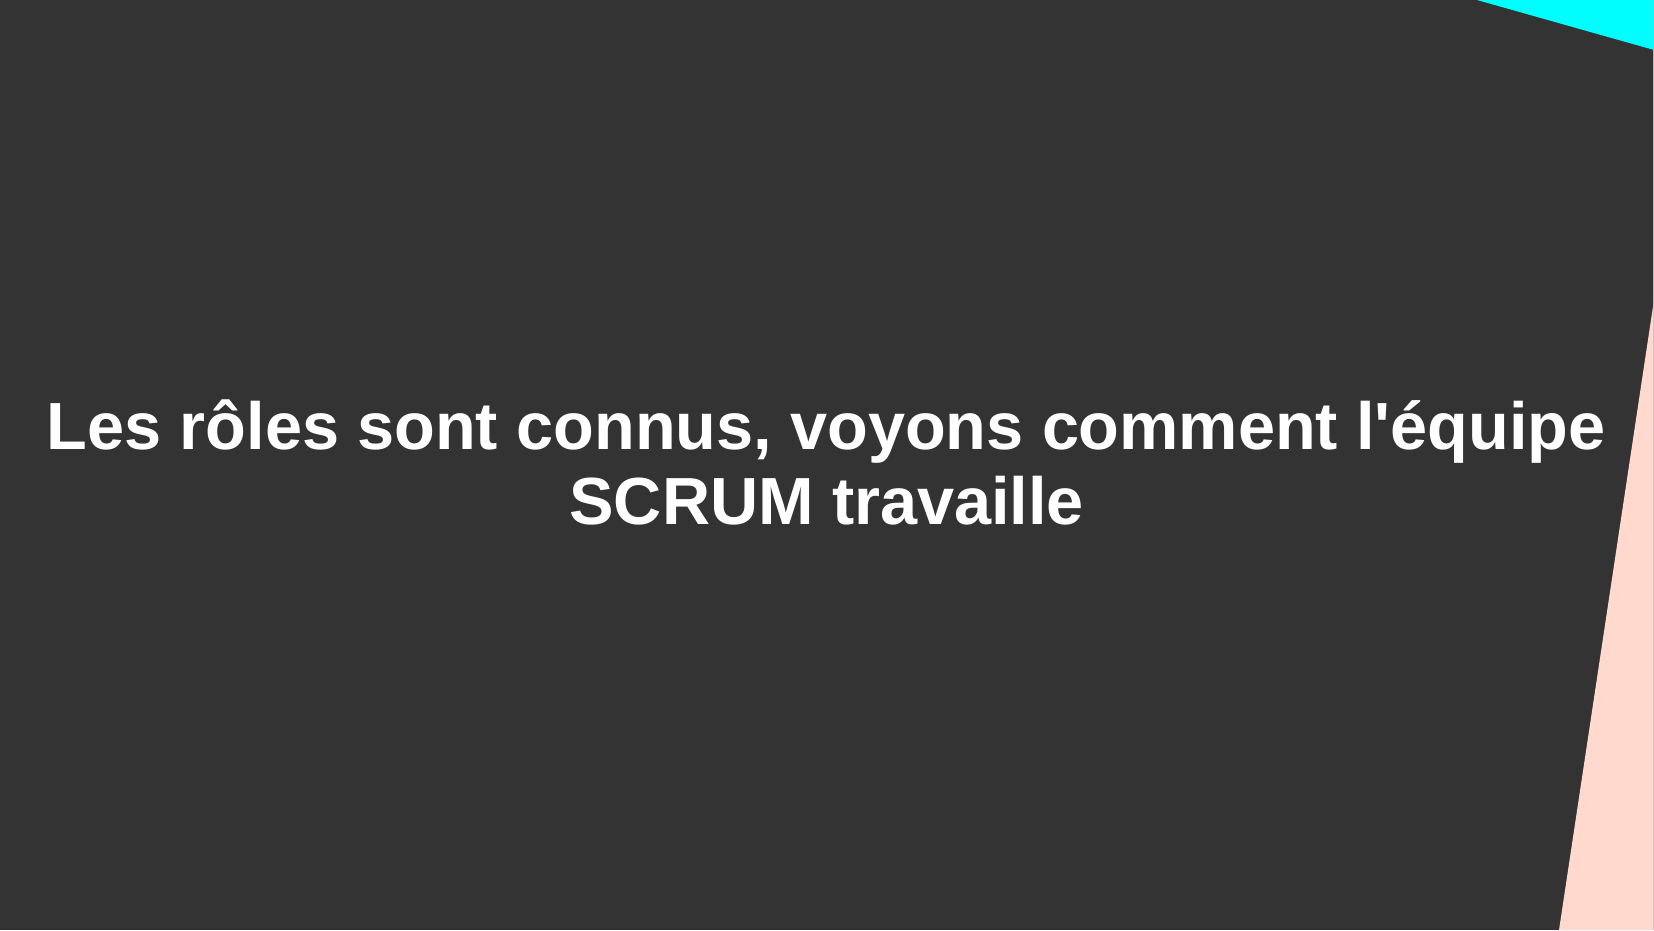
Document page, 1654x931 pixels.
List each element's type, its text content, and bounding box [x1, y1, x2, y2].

text_box [1477, 0, 1654, 50]
title Les rôles sont connus, voyons comment l'équipe SCRUM travaille [31, 388, 1622, 542]
text_box [1558, 299, 1654, 931]
